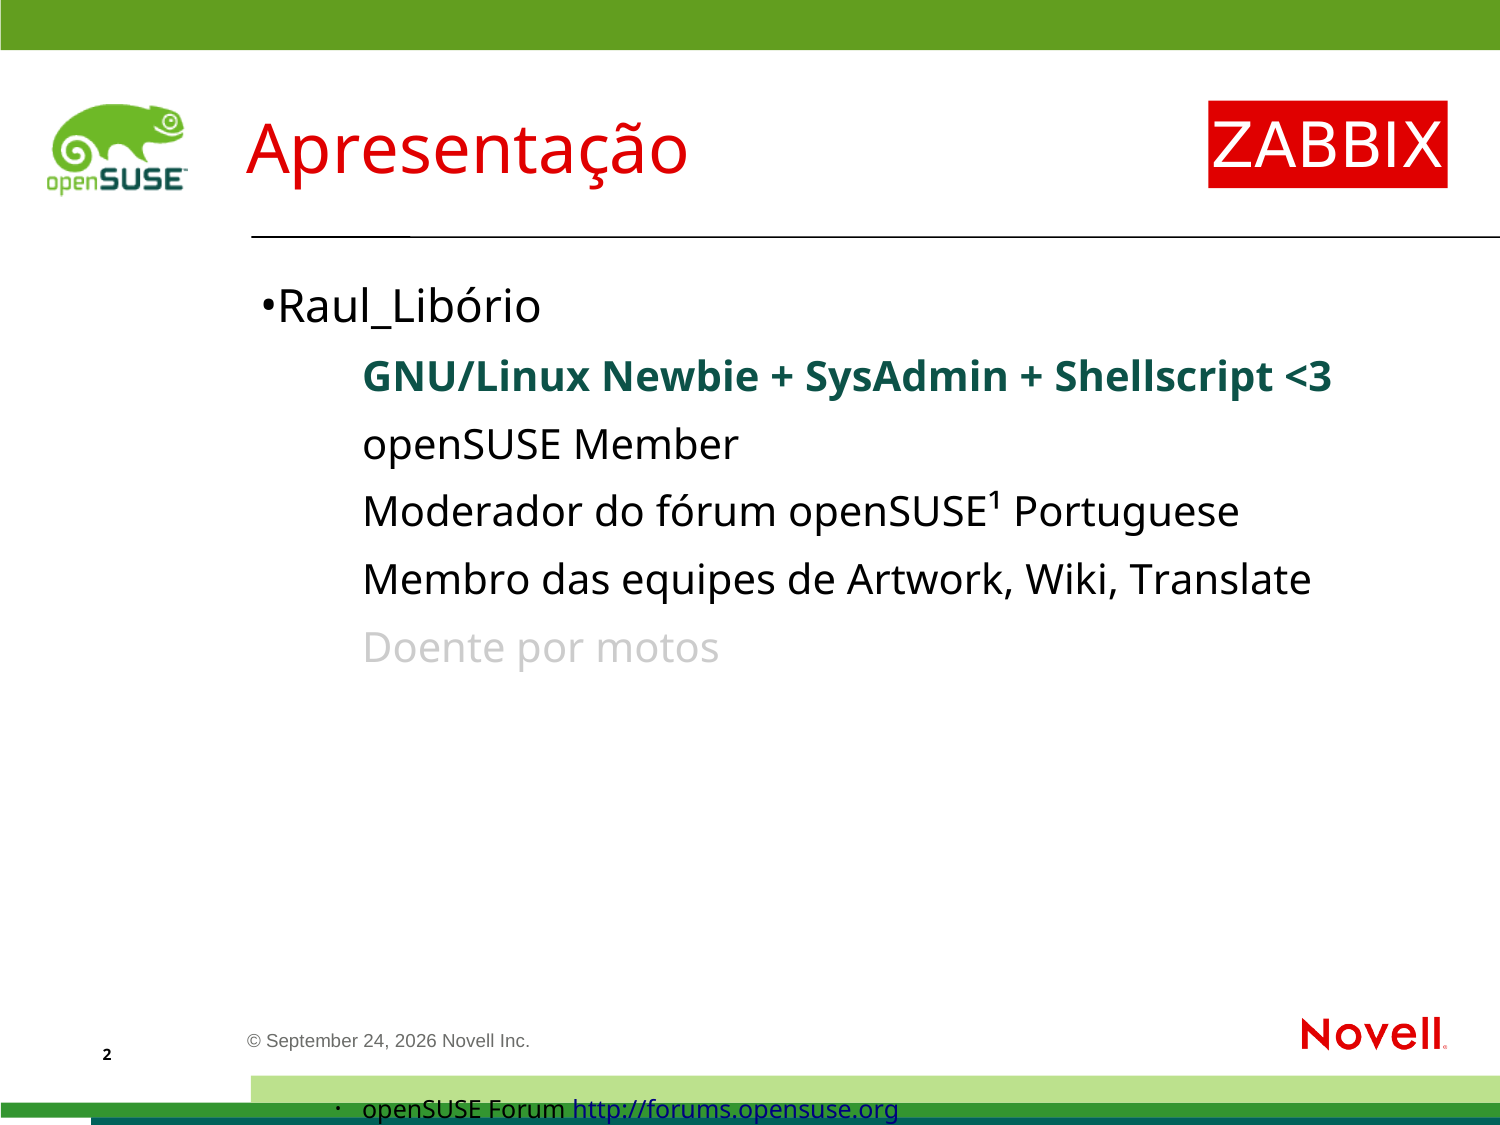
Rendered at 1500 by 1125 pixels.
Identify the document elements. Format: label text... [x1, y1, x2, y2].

list Raul_Libório GNU/Linux Newbie + SysAdmin + Shellscript <3 openSUSE Member Moderador do fórum openSUSE¹ Portuguese Membro das equipes de Artwork, Wiki, Translate Doente por motos openSUSE Forum http://forums.opensuse.org [245, 267, 1458, 1092]
picture [47, 104, 188, 197]
title Apresentação [246, 60, 1409, 239]
text_box ZABBIX [1208, 100, 1448, 189]
